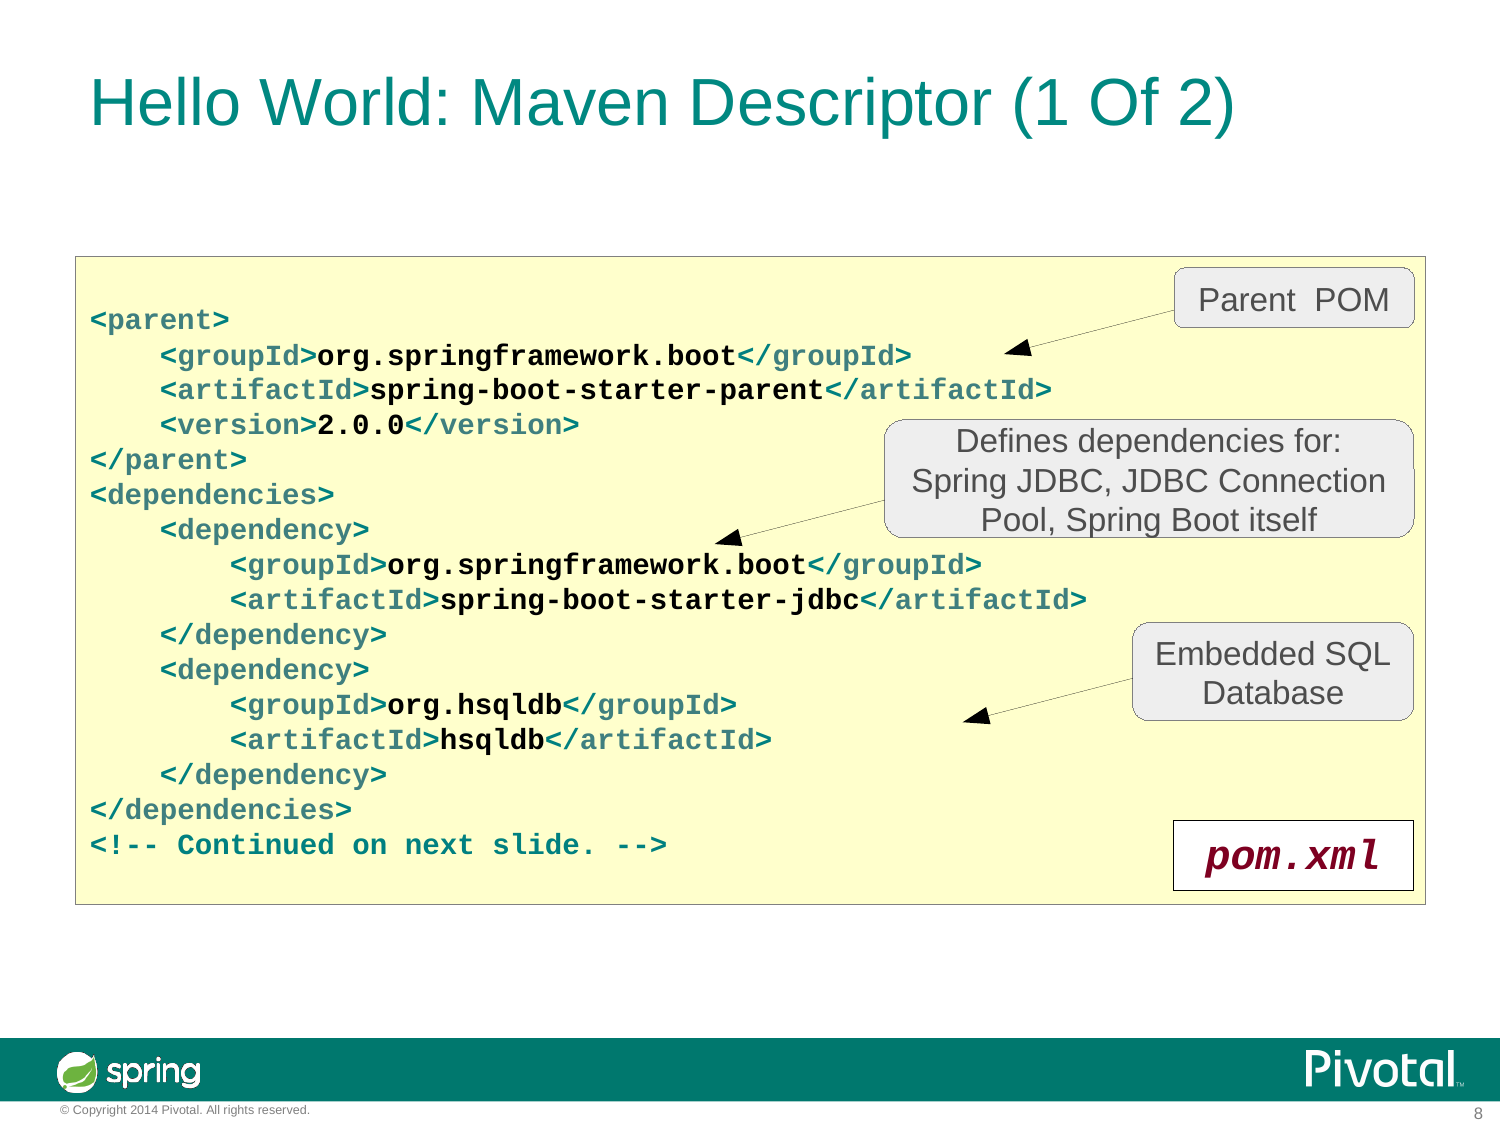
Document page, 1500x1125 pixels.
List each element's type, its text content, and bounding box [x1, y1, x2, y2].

text_box pom.xml [1173, 820, 1414, 891]
text_box Parent POM [1174, 267, 1415, 328]
text_box <parent> <groupId>org.springframework.boot</groupId> <artifactId>spring-boot-starter-parent</artifactId> <version>2.0.0</version> </parent> <dependencies> <dependency> <groupId>org.springframework.boot</groupId> <artifactId>spring-boot-starter-jdbc</artifactId> </dependency> <dependency> <groupId>org.hsqldb</groupId> <artifactId>hsqldb</artifactId> </dependency> </dependencies> <!-- Continued on next slide. --> [75, 256, 1426, 905]
text_box Embedded SQL Database [1132, 622, 1414, 721]
picture [1306, 1050, 1464, 1087]
title Hello World: Maven Descriptor (1 Of 2) [75, 45, 1426, 233]
text_box Defines dependencies for: Spring JDBC, JDBC Connection Pool, Spring Boot itself [884, 419, 1415, 538]
picture [32, 1041, 210, 1103]
